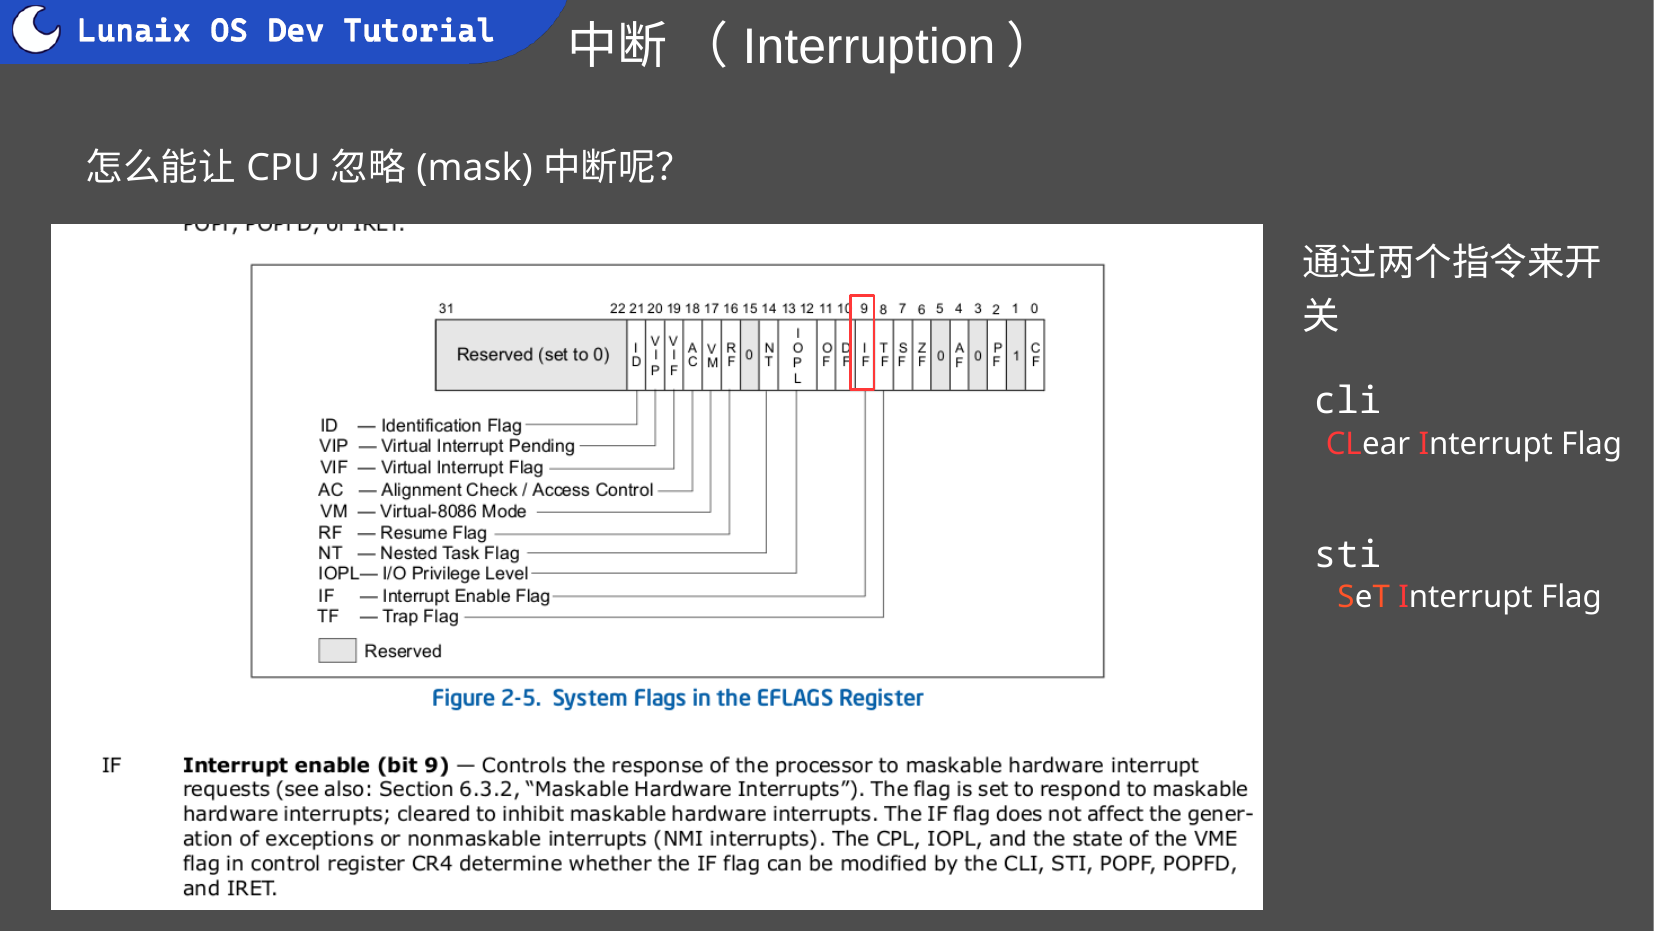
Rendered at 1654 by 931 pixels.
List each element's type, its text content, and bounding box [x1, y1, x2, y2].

title 中断 （Interruption） [567, 0, 1654, 83]
text_box 通过两个指令来开关 [1287, 224, 1619, 372]
picture [0, 0, 1654, 931]
text_box cli [1299, 372, 1406, 425]
text_box 怎么能让CPU忽略(mask)中断呢？ [70, 129, 721, 200]
text_box CLear Interrupt Flag [1311, 413, 1642, 474]
text_box SeT Interrupt Flag [1322, 566, 1654, 627]
text_box sti [1299, 520, 1406, 579]
